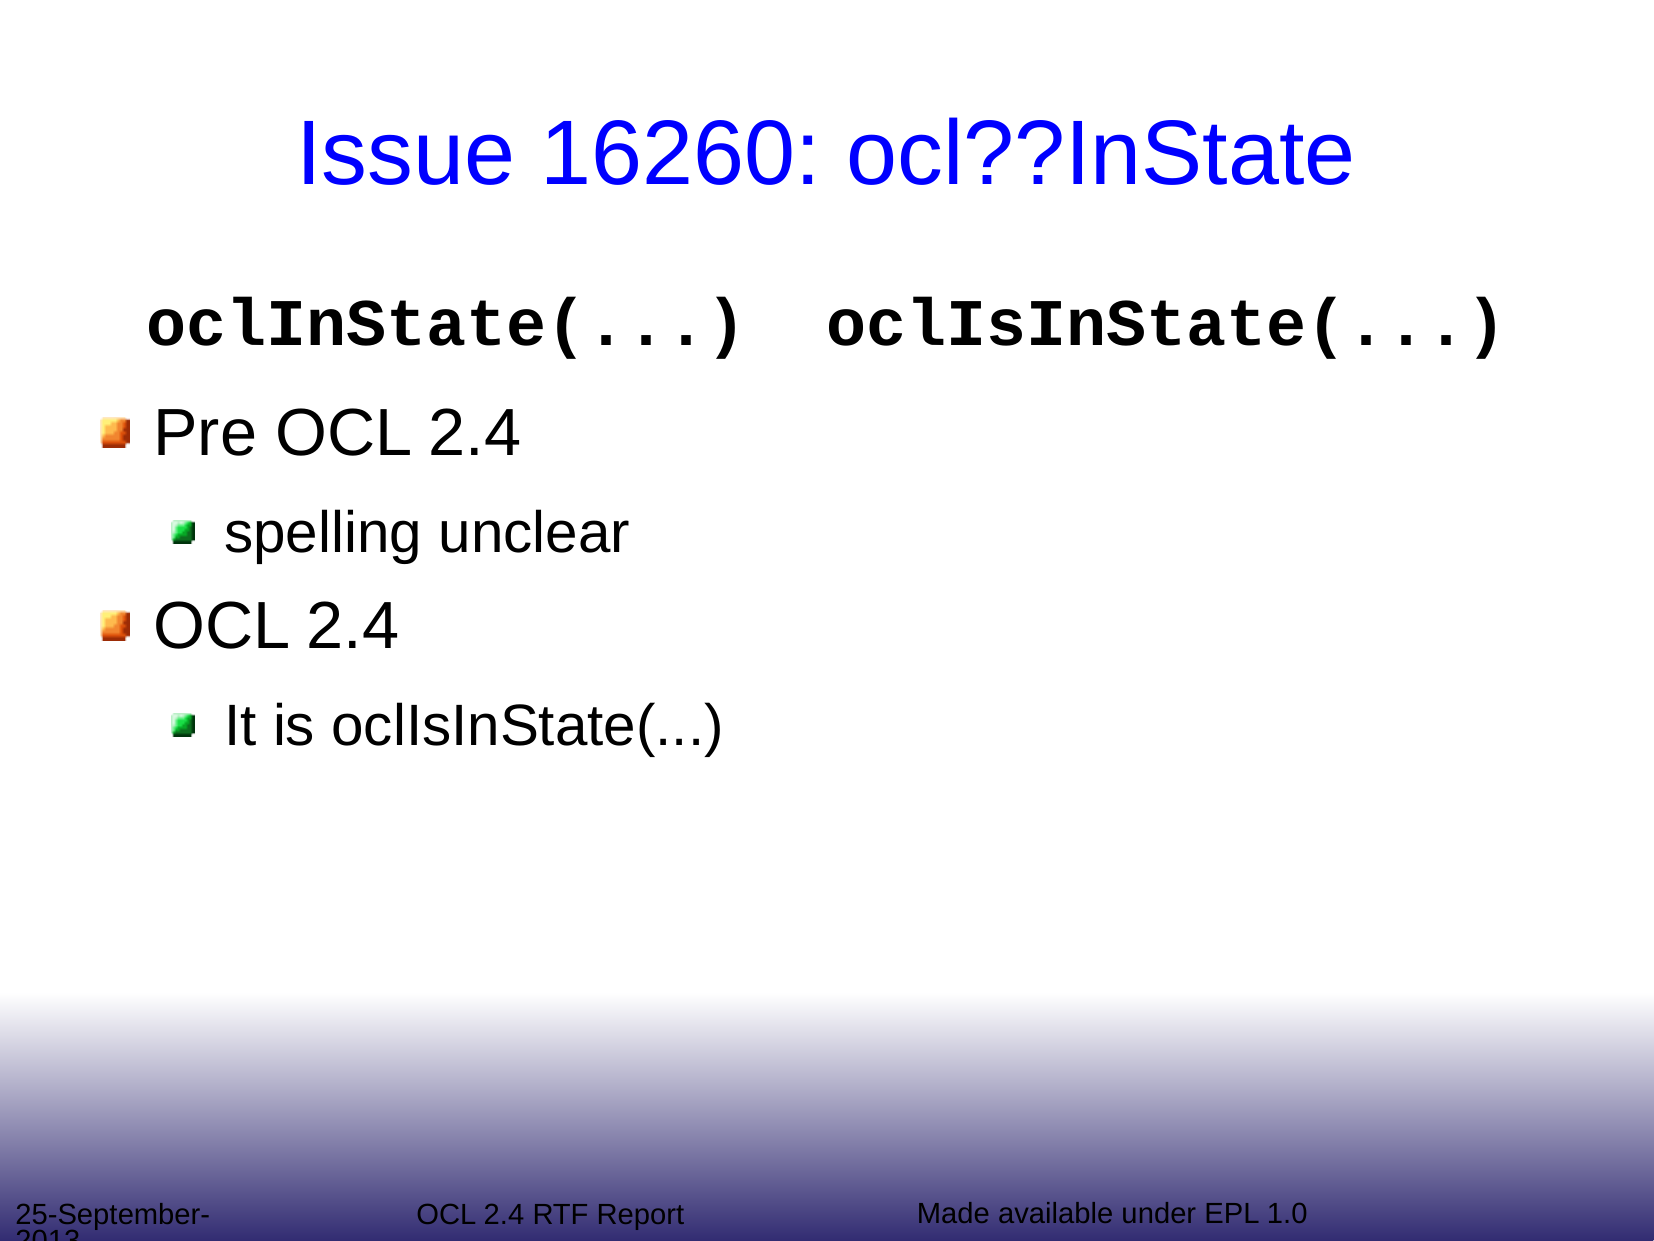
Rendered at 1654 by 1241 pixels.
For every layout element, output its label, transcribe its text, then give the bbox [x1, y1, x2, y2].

title Issue 16260: ocl??InState [82, 49, 1571, 257]
list oclInState(...) oclIsInState(...) Pre OCL 2.4 spelling unclear OCL 2.4 It is oclIsInState(...) [82, 290, 1571, 1109]
